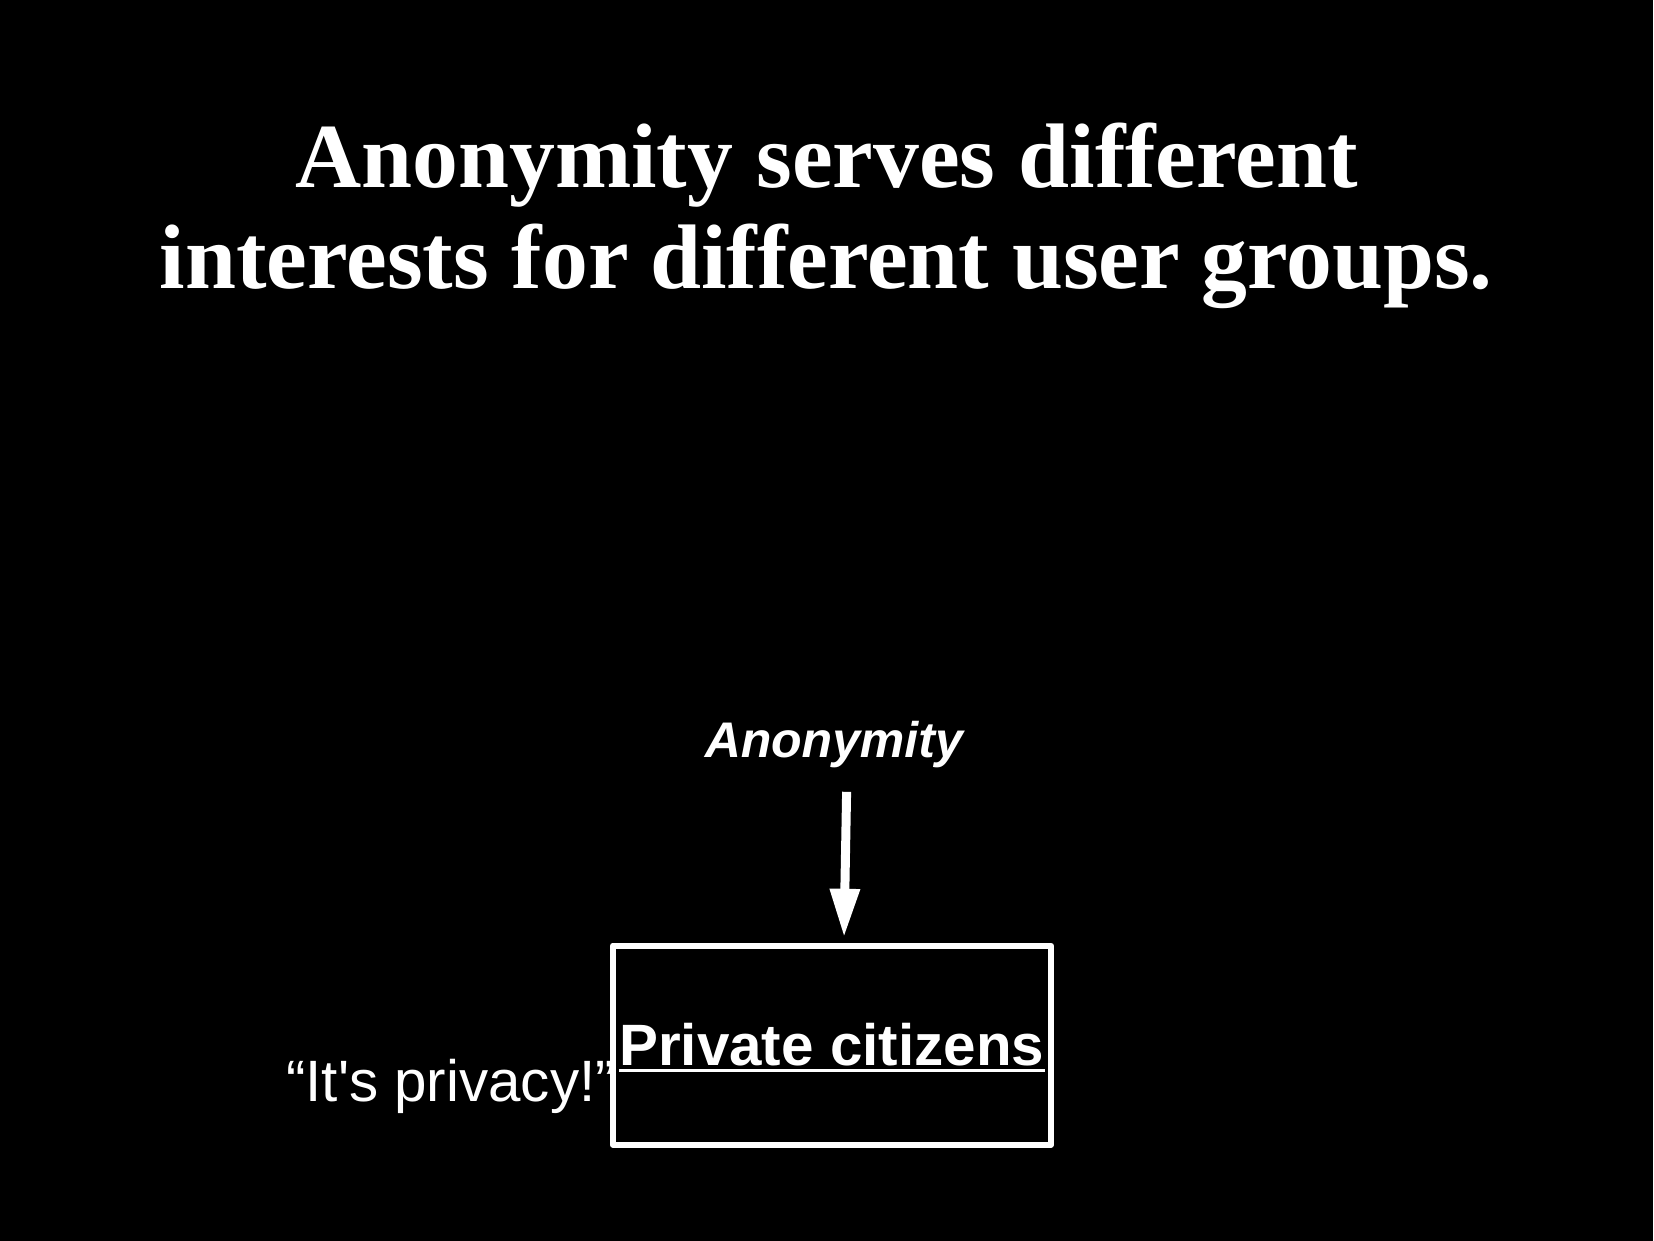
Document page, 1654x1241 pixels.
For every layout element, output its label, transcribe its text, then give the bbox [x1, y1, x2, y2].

title Anonymity serves different interests for different user groups. [121, 86, 1534, 327]
text_box Private citizens [612, 945, 1052, 1145]
text_box “It's privacy!” [271, 1041, 631, 1129]
text_box Anonymity [632, 668, 1036, 813]
